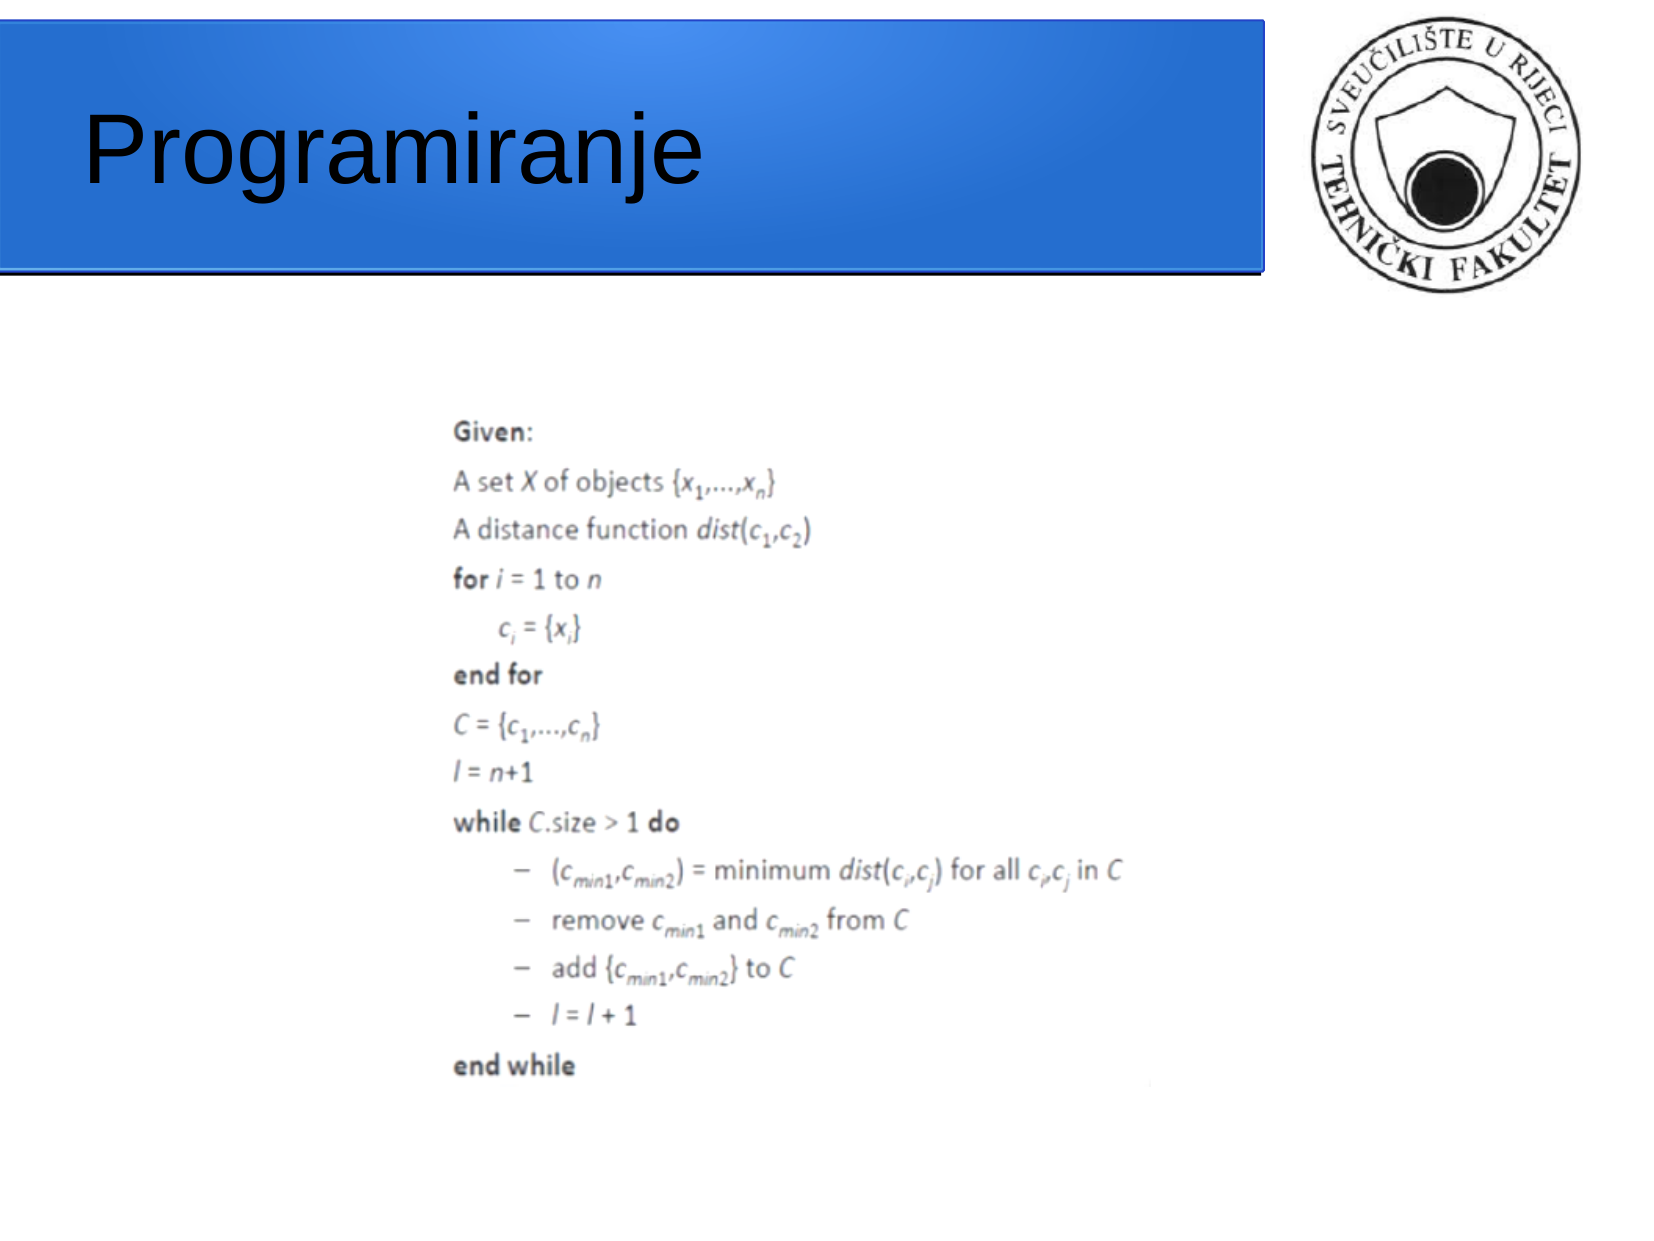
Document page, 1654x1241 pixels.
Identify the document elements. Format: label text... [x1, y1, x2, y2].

title Programiranje [82, 47, 1235, 252]
picture [448, 403, 1151, 1087]
picture [1277, 0, 1617, 298]
